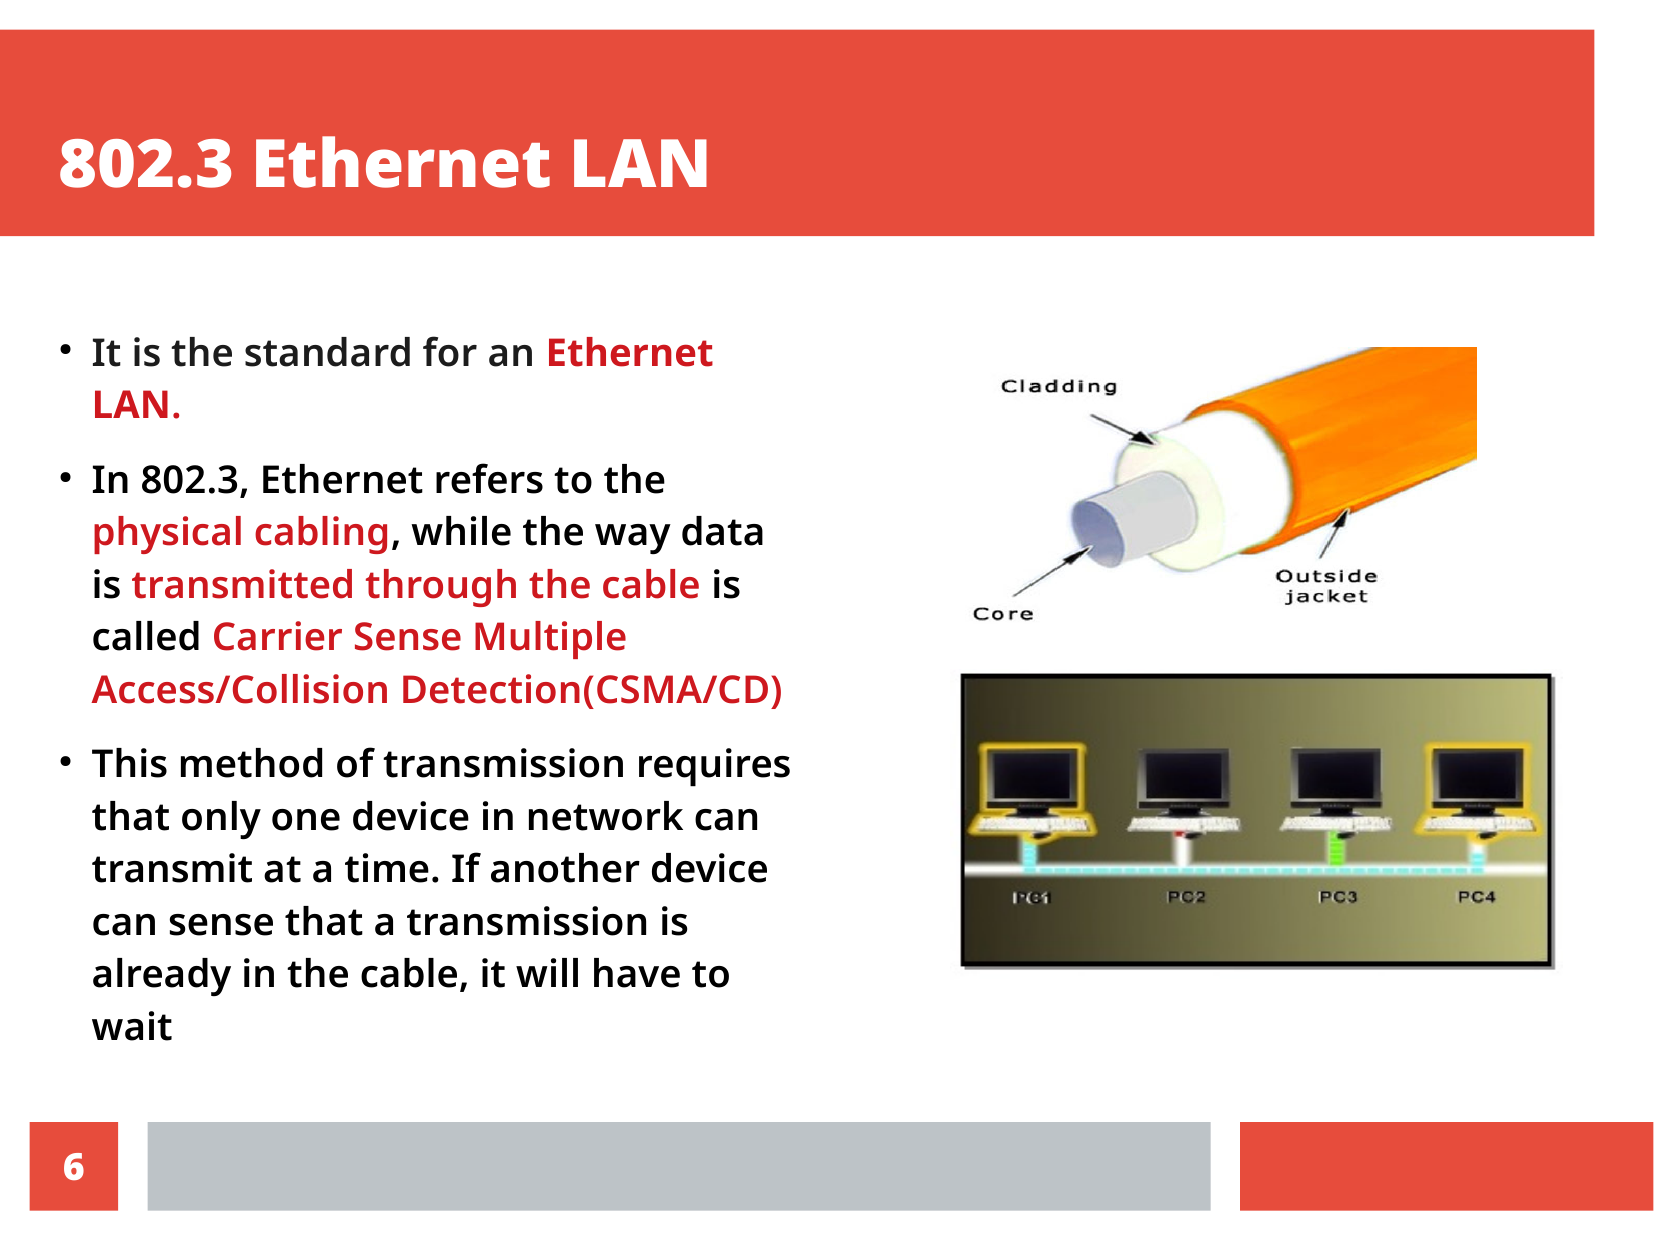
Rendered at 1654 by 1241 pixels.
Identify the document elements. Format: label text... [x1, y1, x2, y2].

title 802.3 Ethernet LAN [59, 59, 1595, 207]
picture [950, 669, 1563, 980]
list It is the standard for an Ethernet LAN. In 802.3, Ethernet refers to the physical cabling, while the way data is transmitted through the cable is called Carrier Sense Multiple Access/Collision Detection(CSMA/CD) This method of transmission requires that only one device in network can transmit at a time. If another device can sense that a transmission is already in the cable, it will have to wait [59, 324, 794, 1093]
picture [957, 347, 1477, 639]
